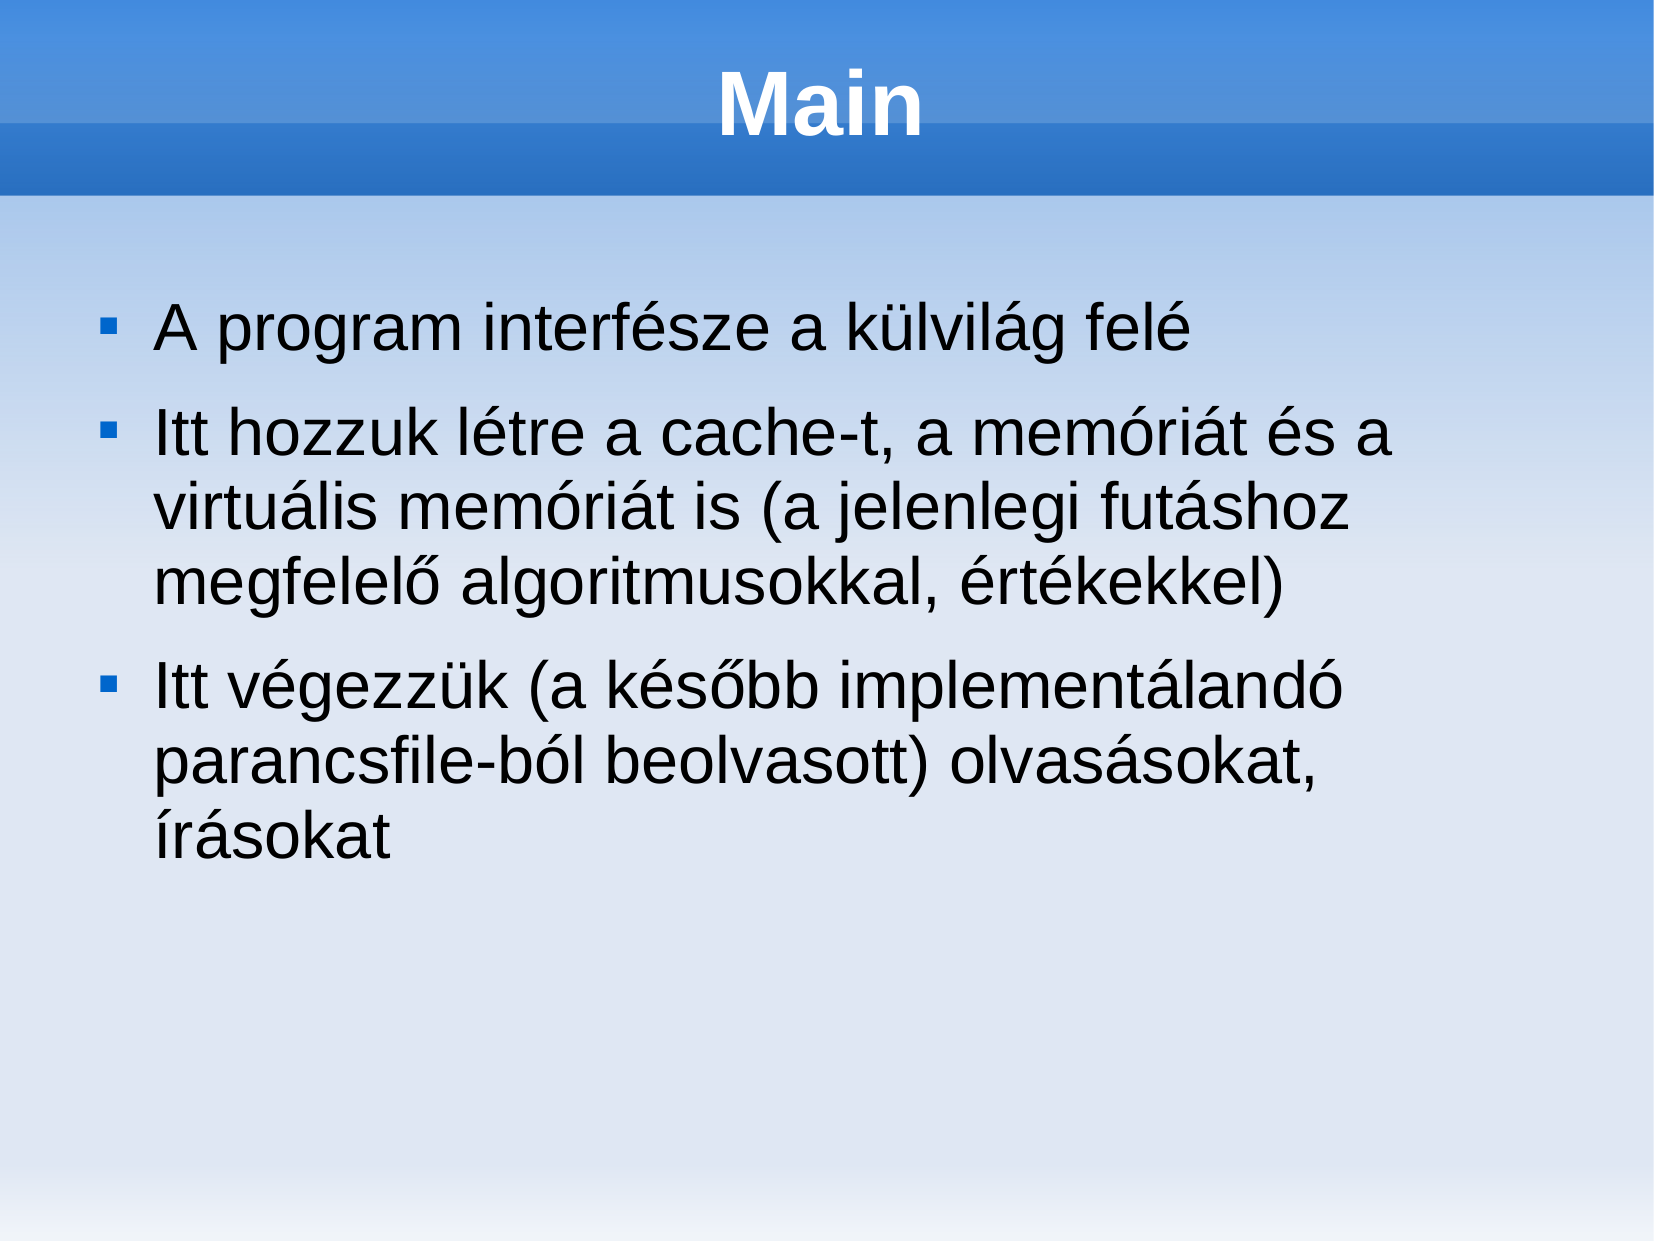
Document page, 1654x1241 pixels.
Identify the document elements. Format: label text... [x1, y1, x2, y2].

title Main [76, 7, 1565, 200]
list A program interfésze a külvilág felé Itt hozzuk létre a cache-t, a memóriát és a virtuális memóriát is (a jelenlegi futáshoz megfelelő algoritmusokkal, értékekkel) Itt végezzük (a később implementálandó parancsfile-ból beolvasott) olvasásokat, írásokat [82, 290, 1571, 1094]
picture [0, 0, 1654, 1241]
